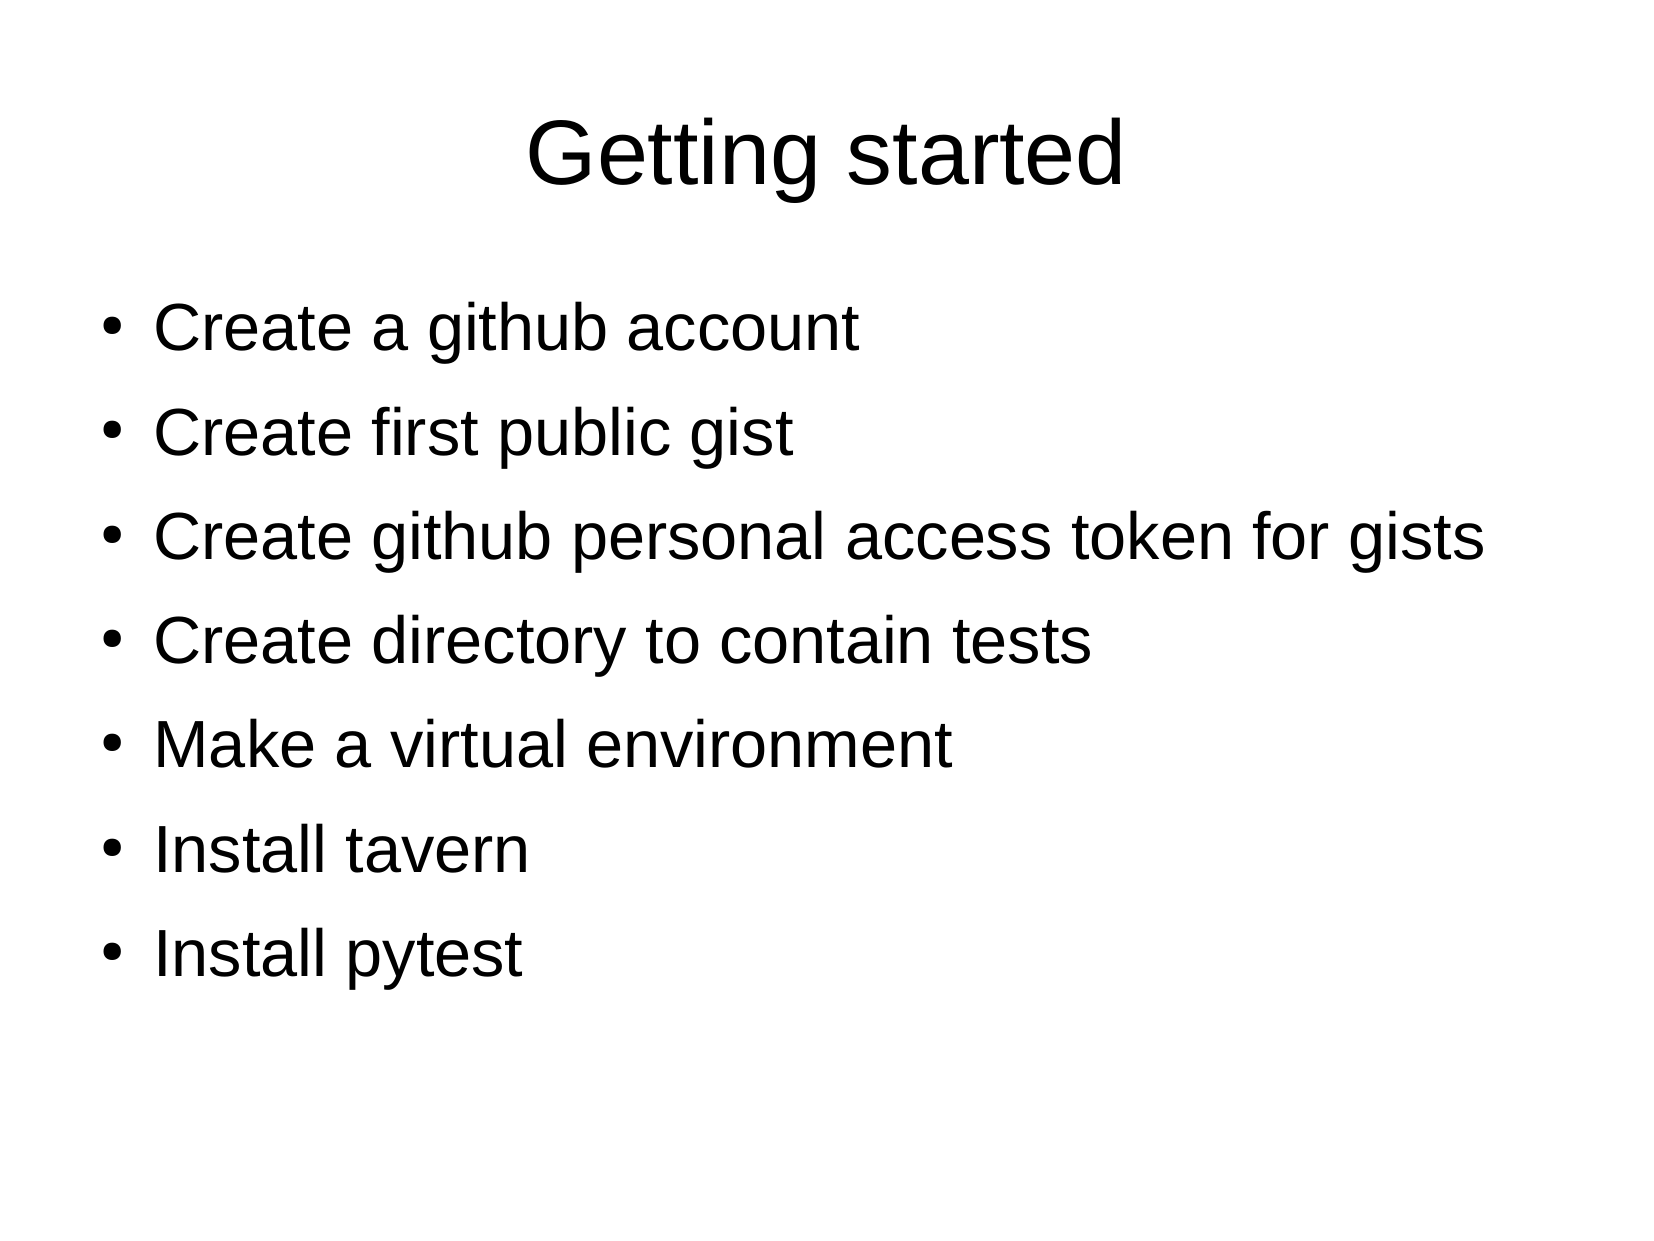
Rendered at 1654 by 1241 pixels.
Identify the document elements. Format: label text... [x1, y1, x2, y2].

title Getting started [82, 49, 1571, 257]
list Create a github account Create first public gist Create github personal access token for gists Create directory to contain tests Make a virtual environment Install tavern Install pytest [82, 290, 1571, 1010]
